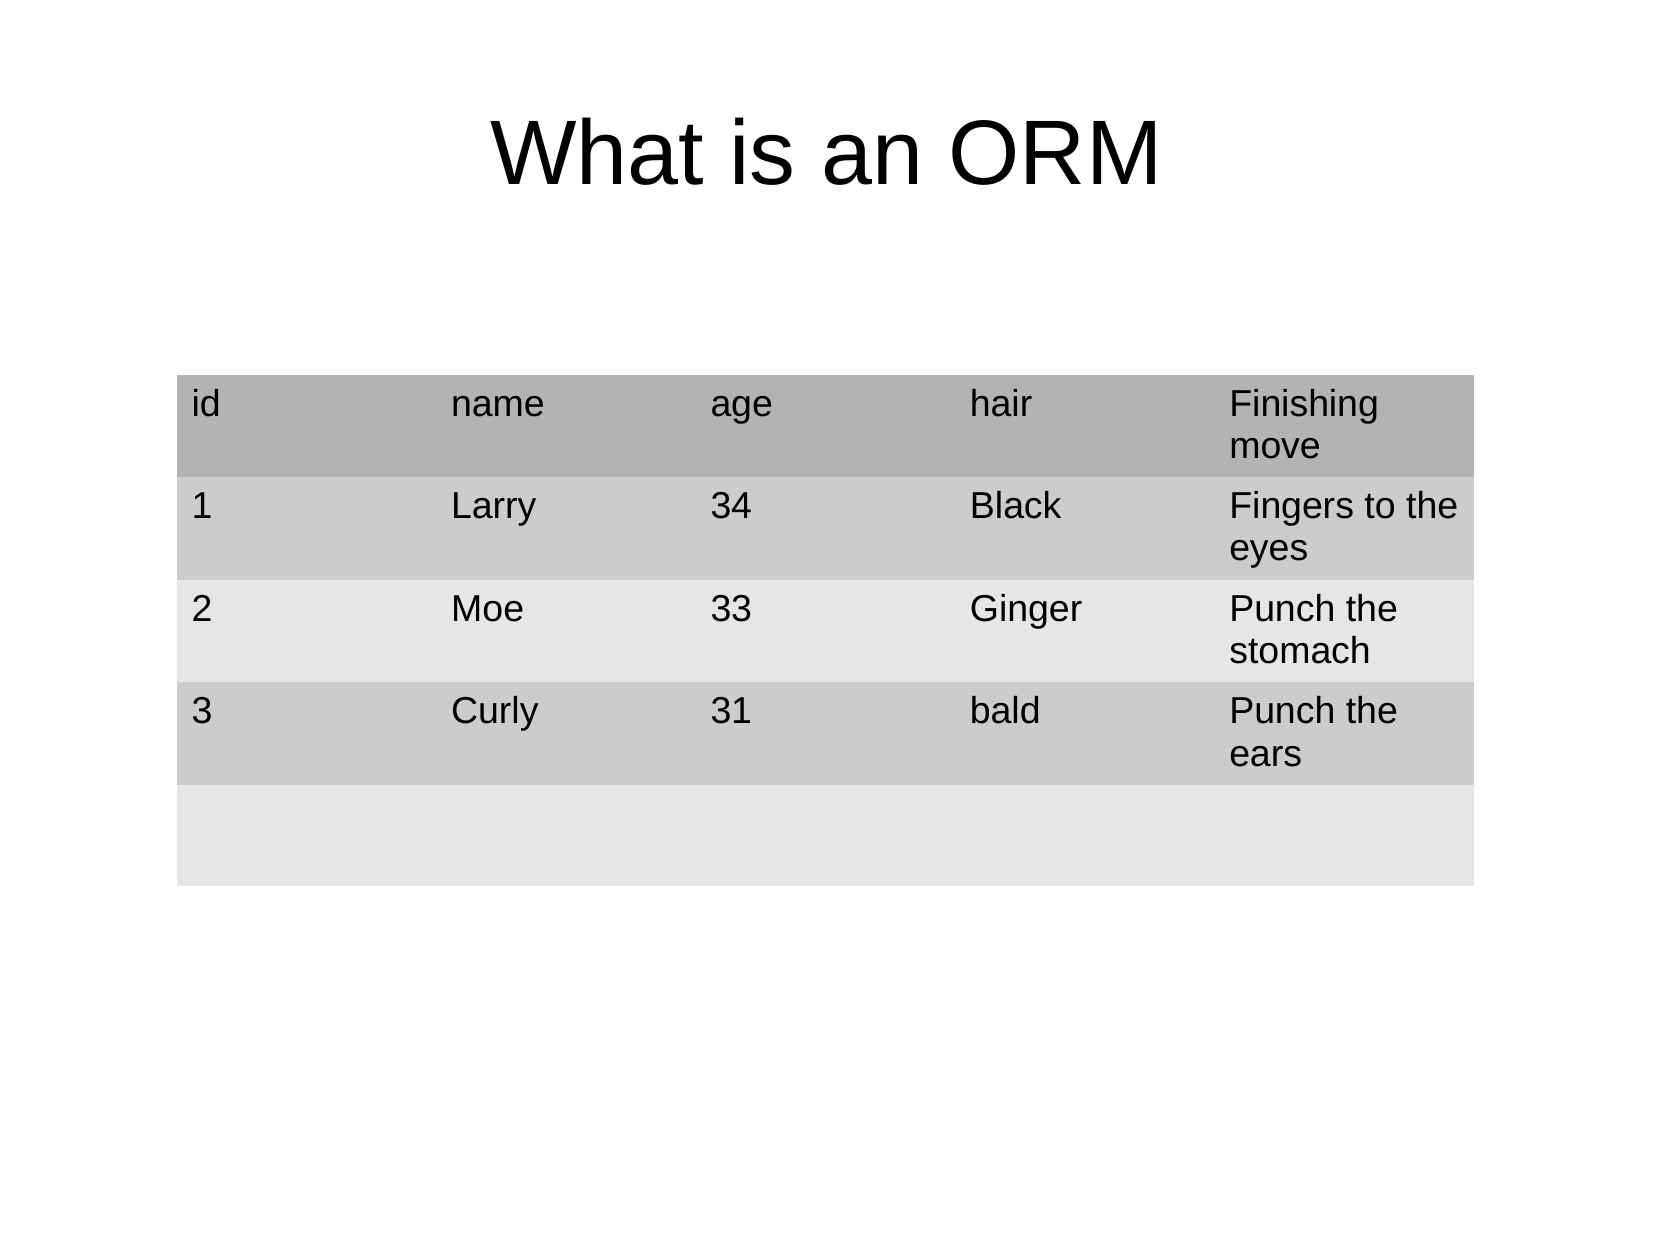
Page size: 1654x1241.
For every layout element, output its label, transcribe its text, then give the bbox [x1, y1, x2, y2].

table_cell 1 [177, 477, 436, 580]
table_header Finishing move [1215, 375, 1474, 477]
table_cell [436, 785, 696, 886]
table_cell Black [955, 477, 1215, 580]
table_cell 3 [177, 682, 436, 785]
table_cell Fingers to the eyes [1215, 477, 1474, 580]
table_cell Punch the ears [1215, 682, 1474, 785]
table_cell Ginger [955, 580, 1215, 682]
table_cell 33 [696, 580, 955, 682]
table_header name [436, 375, 696, 477]
table_header id [177, 375, 436, 477]
table_cell Larry [436, 477, 696, 580]
title What is an ORM [82, 49, 1571, 257]
table_cell 2 [177, 580, 436, 682]
table_cell [696, 785, 955, 886]
table_cell Curly [436, 682, 696, 785]
table_header hair [955, 375, 1215, 477]
table_cell Moe [436, 580, 696, 682]
table_cell 34 [696, 477, 955, 580]
table_cell [177, 785, 436, 886]
table_header age [696, 375, 955, 477]
table_cell [1215, 785, 1474, 886]
table_cell [955, 785, 1215, 886]
table_cell Punch the stomach [1215, 580, 1474, 682]
table_cell 31 [696, 682, 955, 785]
table_cell bald [955, 682, 1215, 785]
